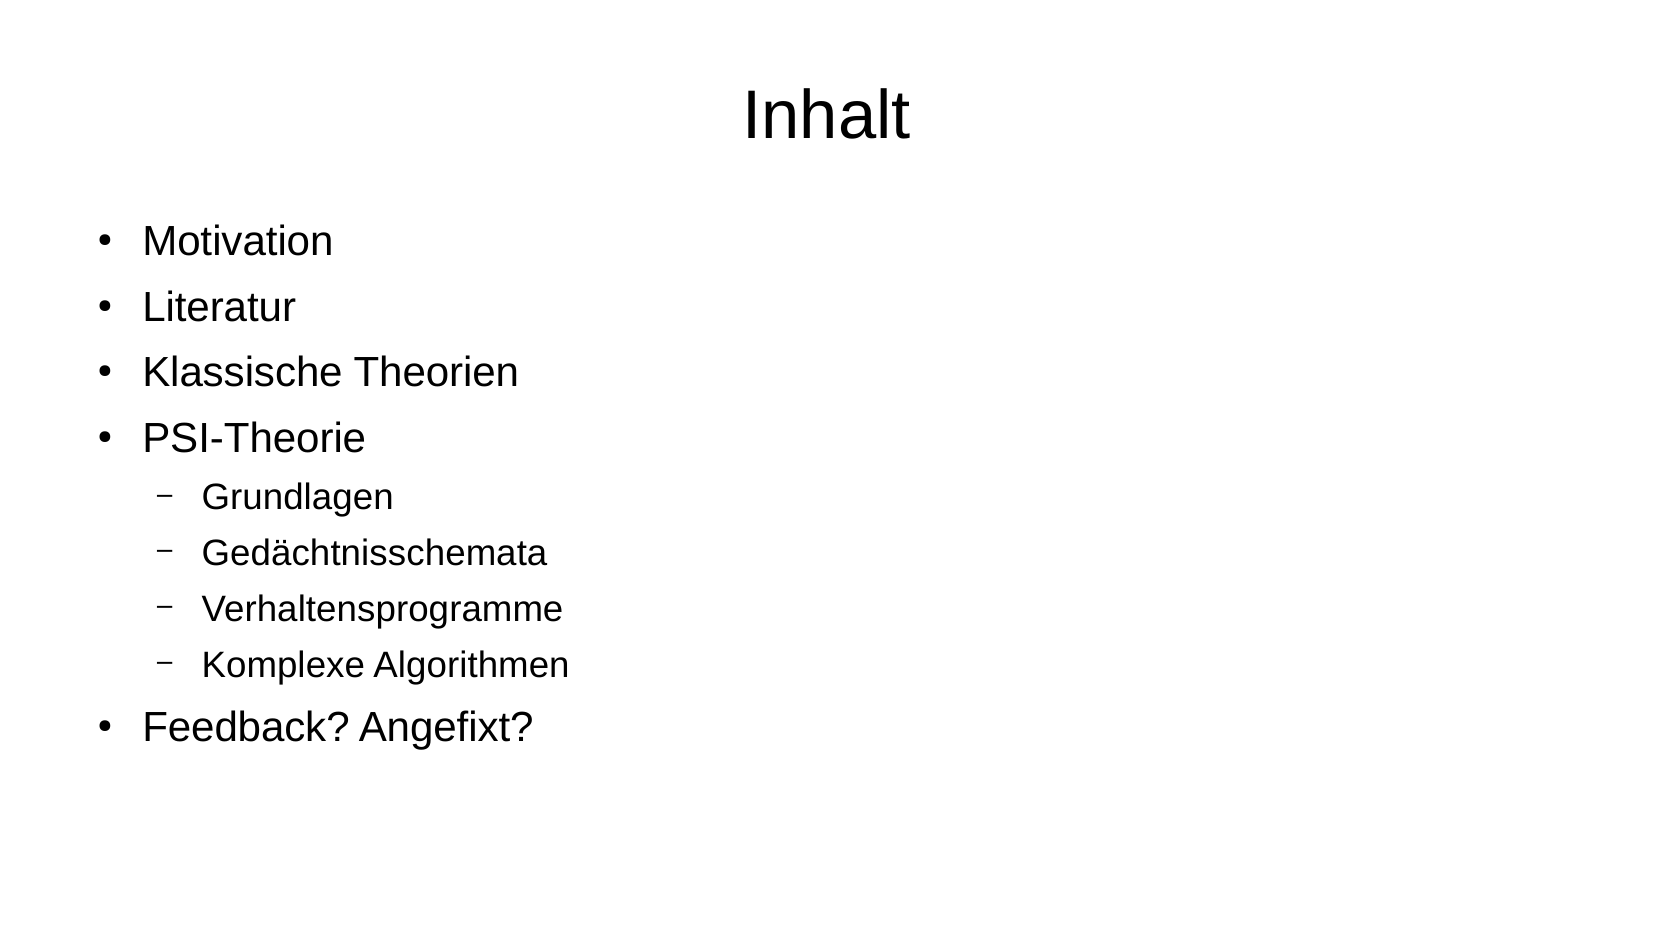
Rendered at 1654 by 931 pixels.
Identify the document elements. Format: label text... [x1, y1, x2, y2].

list Motivation Literatur Klassische Theorien PSI-Theorie Grundlagen Gedächtnisschemata Verhaltensprogramme Komplexe Algorithmen Feedback? Angefixt? [82, 217, 1571, 758]
title Inhalt [82, 37, 1571, 193]
